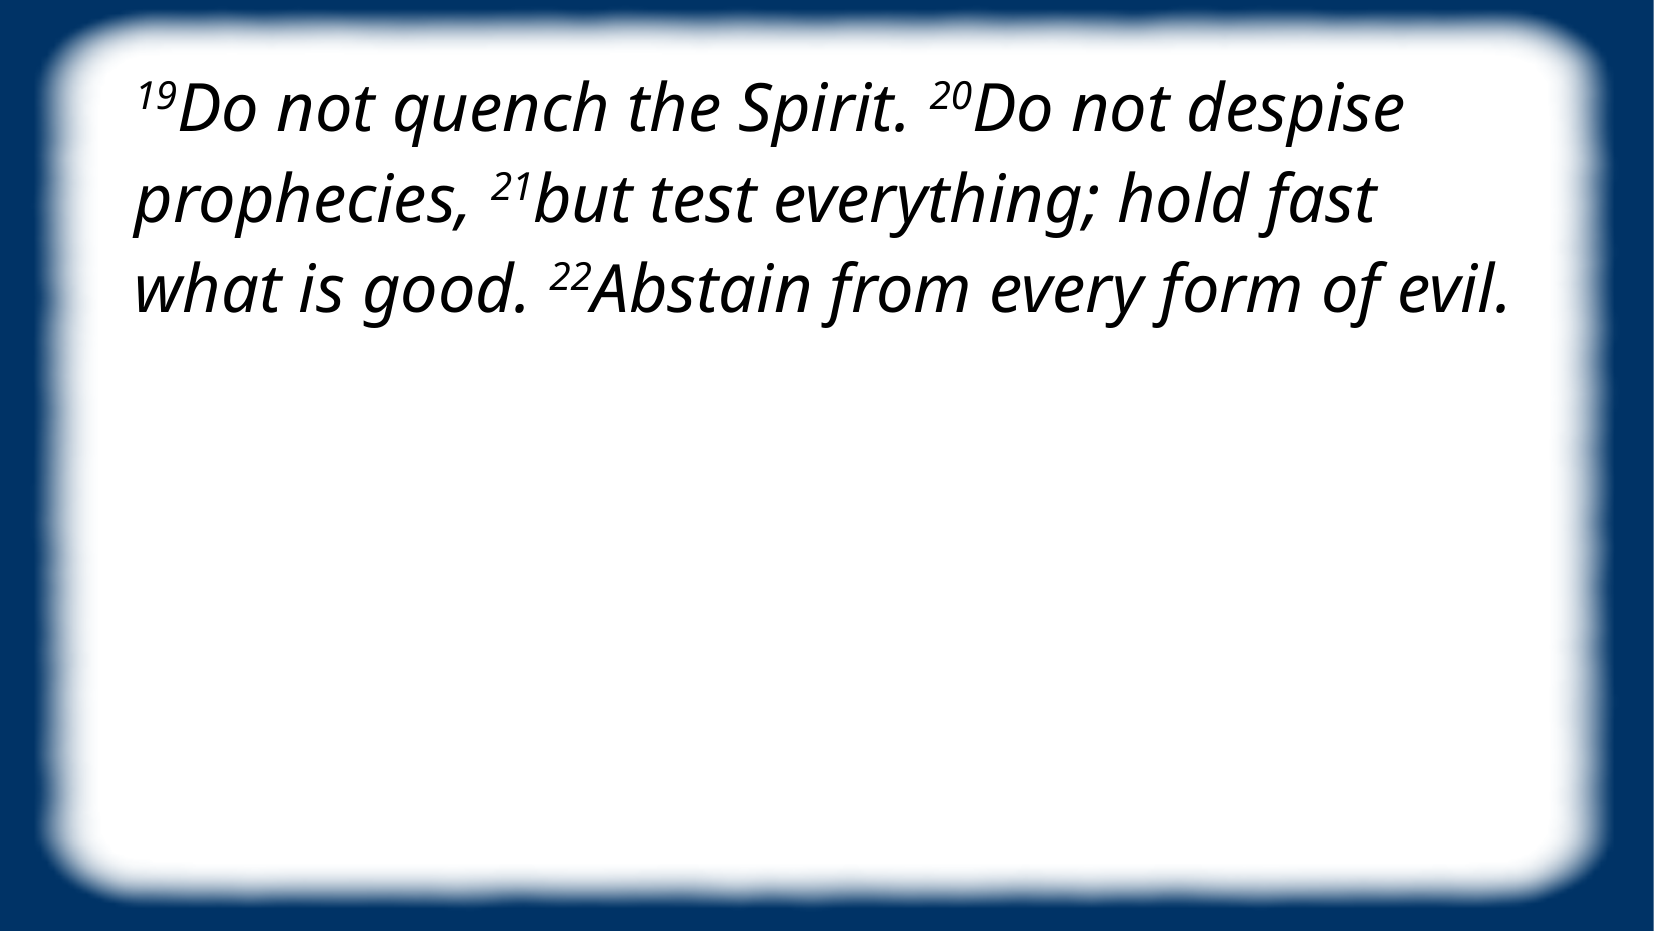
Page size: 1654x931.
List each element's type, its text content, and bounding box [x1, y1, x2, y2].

text_box 19Do not quench the Spirit. 20Do not despise prophecies, 21but test everything; hold fast what is good. 22Abstain from every form of evil. [120, 52, 1546, 436]
picture [0, 0, 1654, 931]
